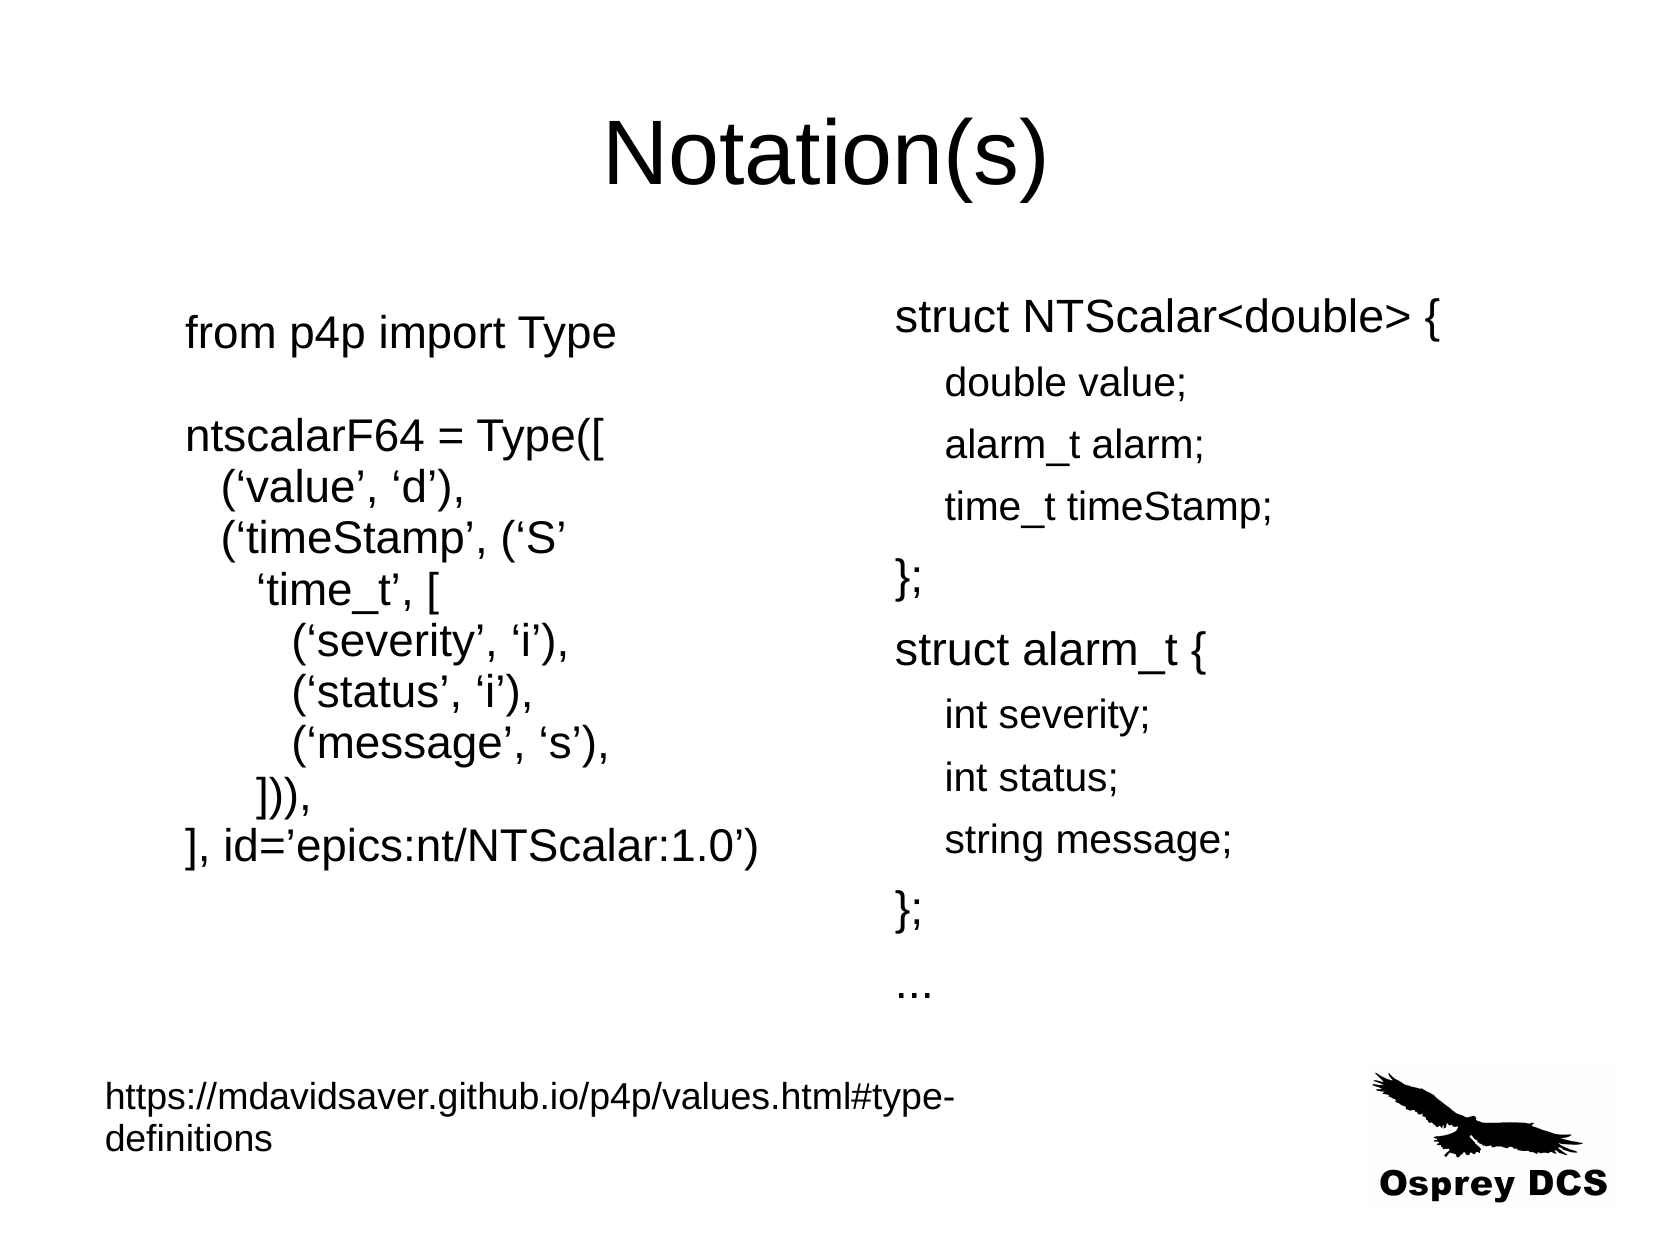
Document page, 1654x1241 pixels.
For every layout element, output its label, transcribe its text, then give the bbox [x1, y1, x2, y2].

text_box from p4p import Type ntscalarF64 = Type([ (‘value’, ‘d’), (‘timeStamp’, (‘S’ ‘time_t’, [ (‘severity’, ‘i’), (‘status’, ‘i’), (‘message’, ‘s’), ])), ], id=’epics:nt/NTScalar:1.0’) [135, 300, 775, 879]
text_box https://mdavidsaver.github.io/p4p/values.html#type-definitions [90, 1068, 1139, 1126]
title Notation(s) [82, 49, 1571, 257]
list struct NTScalar<double> { double value; alarm_t alarm; time_t timeStamp; }; struct alarm_t { int severity; int status; string message; }; ... [845, 290, 1572, 1010]
picture [1364, 1064, 1620, 1208]
